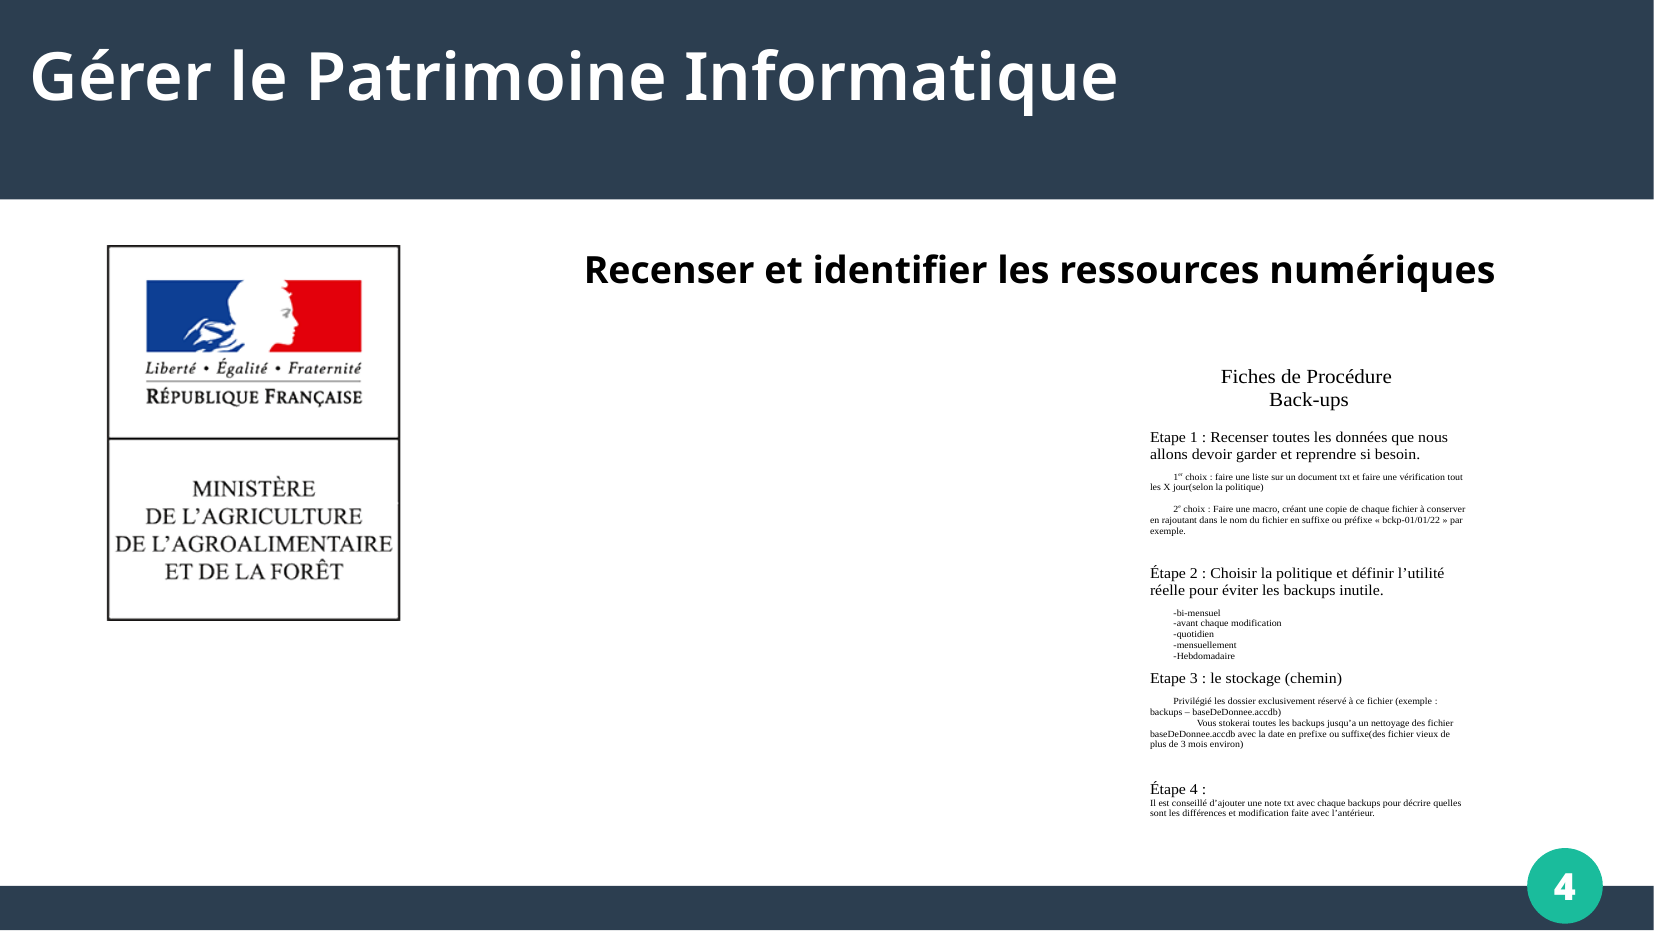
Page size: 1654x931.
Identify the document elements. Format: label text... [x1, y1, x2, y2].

picture [1112, 329, 1506, 857]
text_box Recenser et identifier les ressources numériques [472, 213, 1609, 325]
picture [67, 245, 443, 621]
list Gérer le Patrimoine Informatique [29, 29, 1565, 266]
